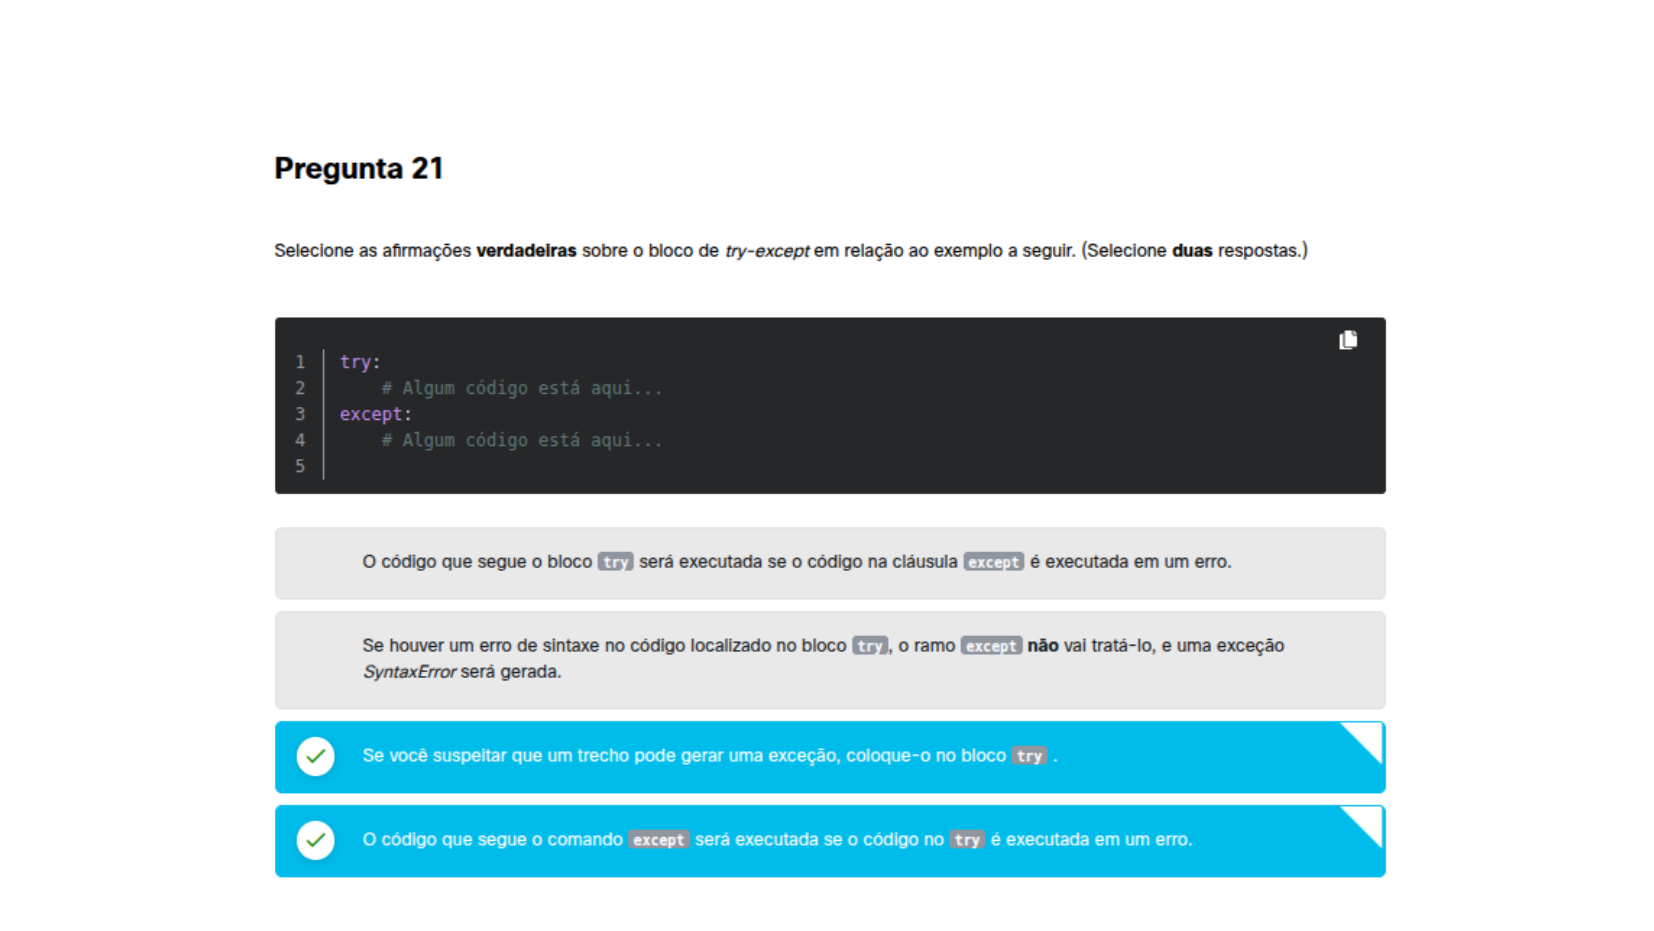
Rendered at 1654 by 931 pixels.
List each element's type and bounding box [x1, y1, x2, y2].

picture [258, 147, 1418, 892]
